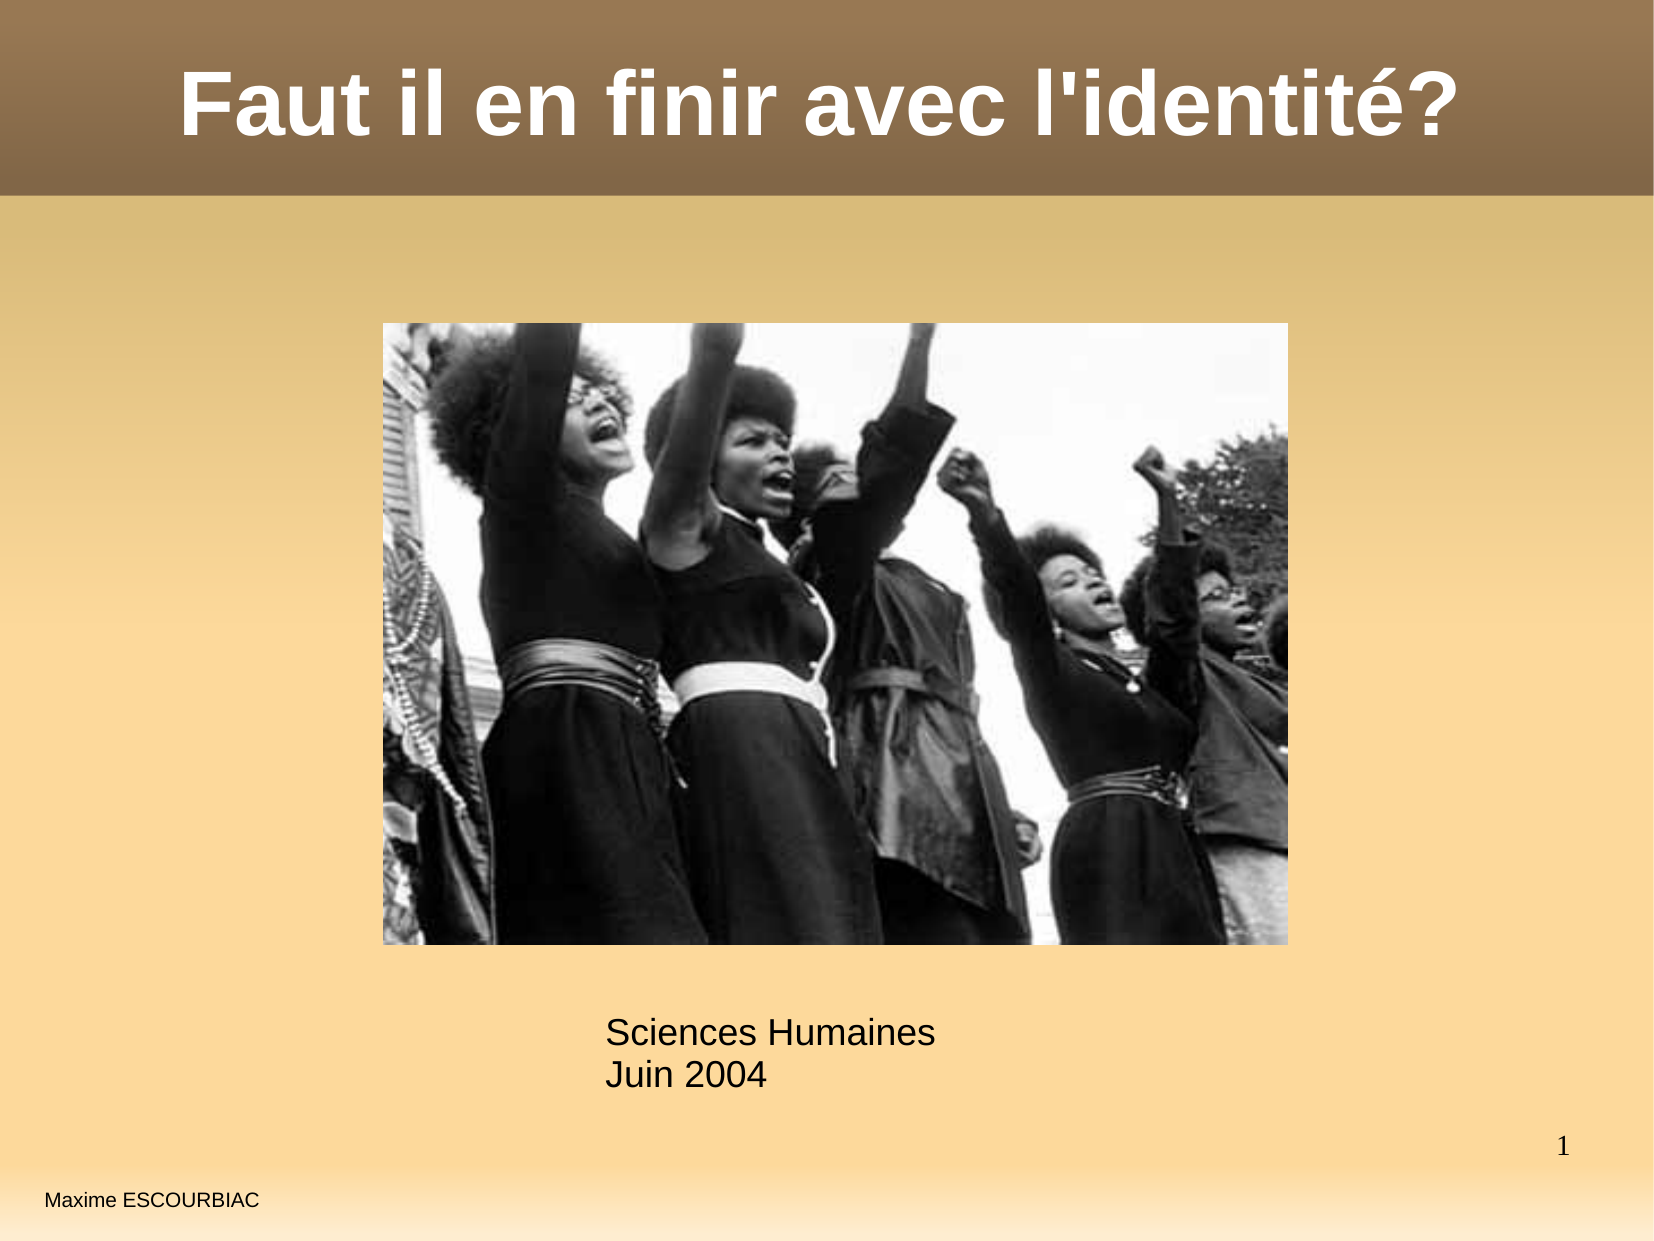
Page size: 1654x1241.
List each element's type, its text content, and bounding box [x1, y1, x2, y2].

list [82, 290, 809, 1109]
text_box Sciences Humaines Juin 2004 [590, 1003, 1270, 1103]
title Faut il en finir avec l'identité? [76, 0, 1565, 208]
picture [0, 0, 1654, 1241]
text_box Maxime ESCOURBIAC [29, 1181, 443, 1220]
